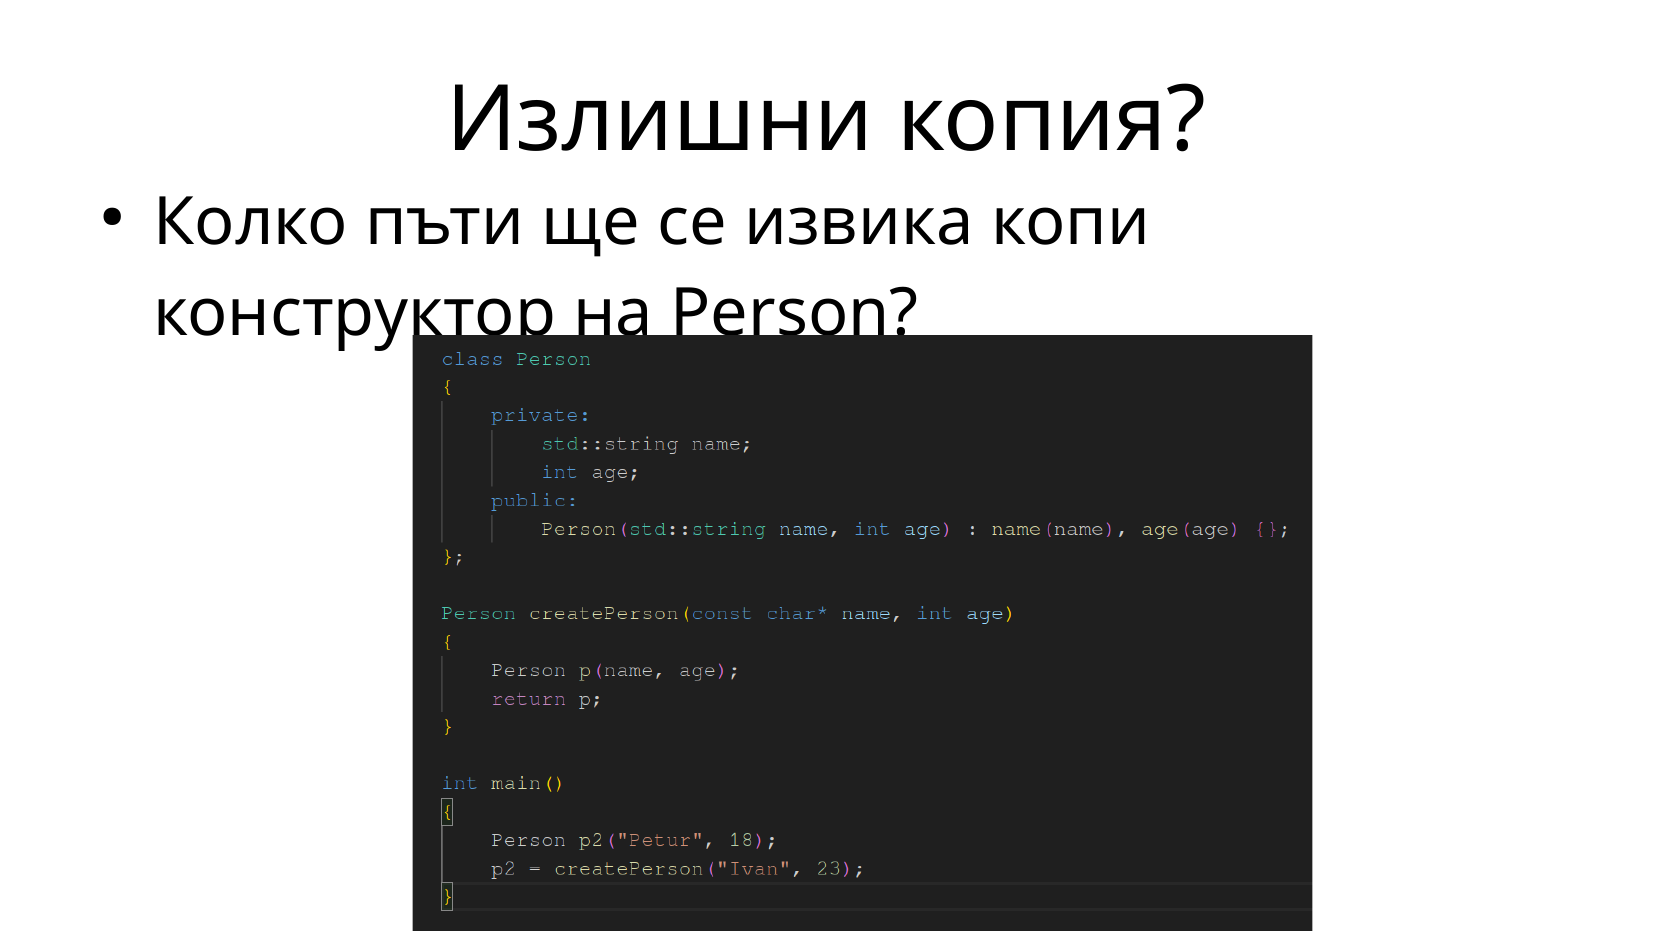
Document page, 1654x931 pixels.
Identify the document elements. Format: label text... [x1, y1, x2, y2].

title Излишни копия? [82, 37, 1571, 173]
picture [412, 335, 1313, 931]
list Колко пъти ще се извика копи конструктор на Person? [82, 173, 1571, 713]
